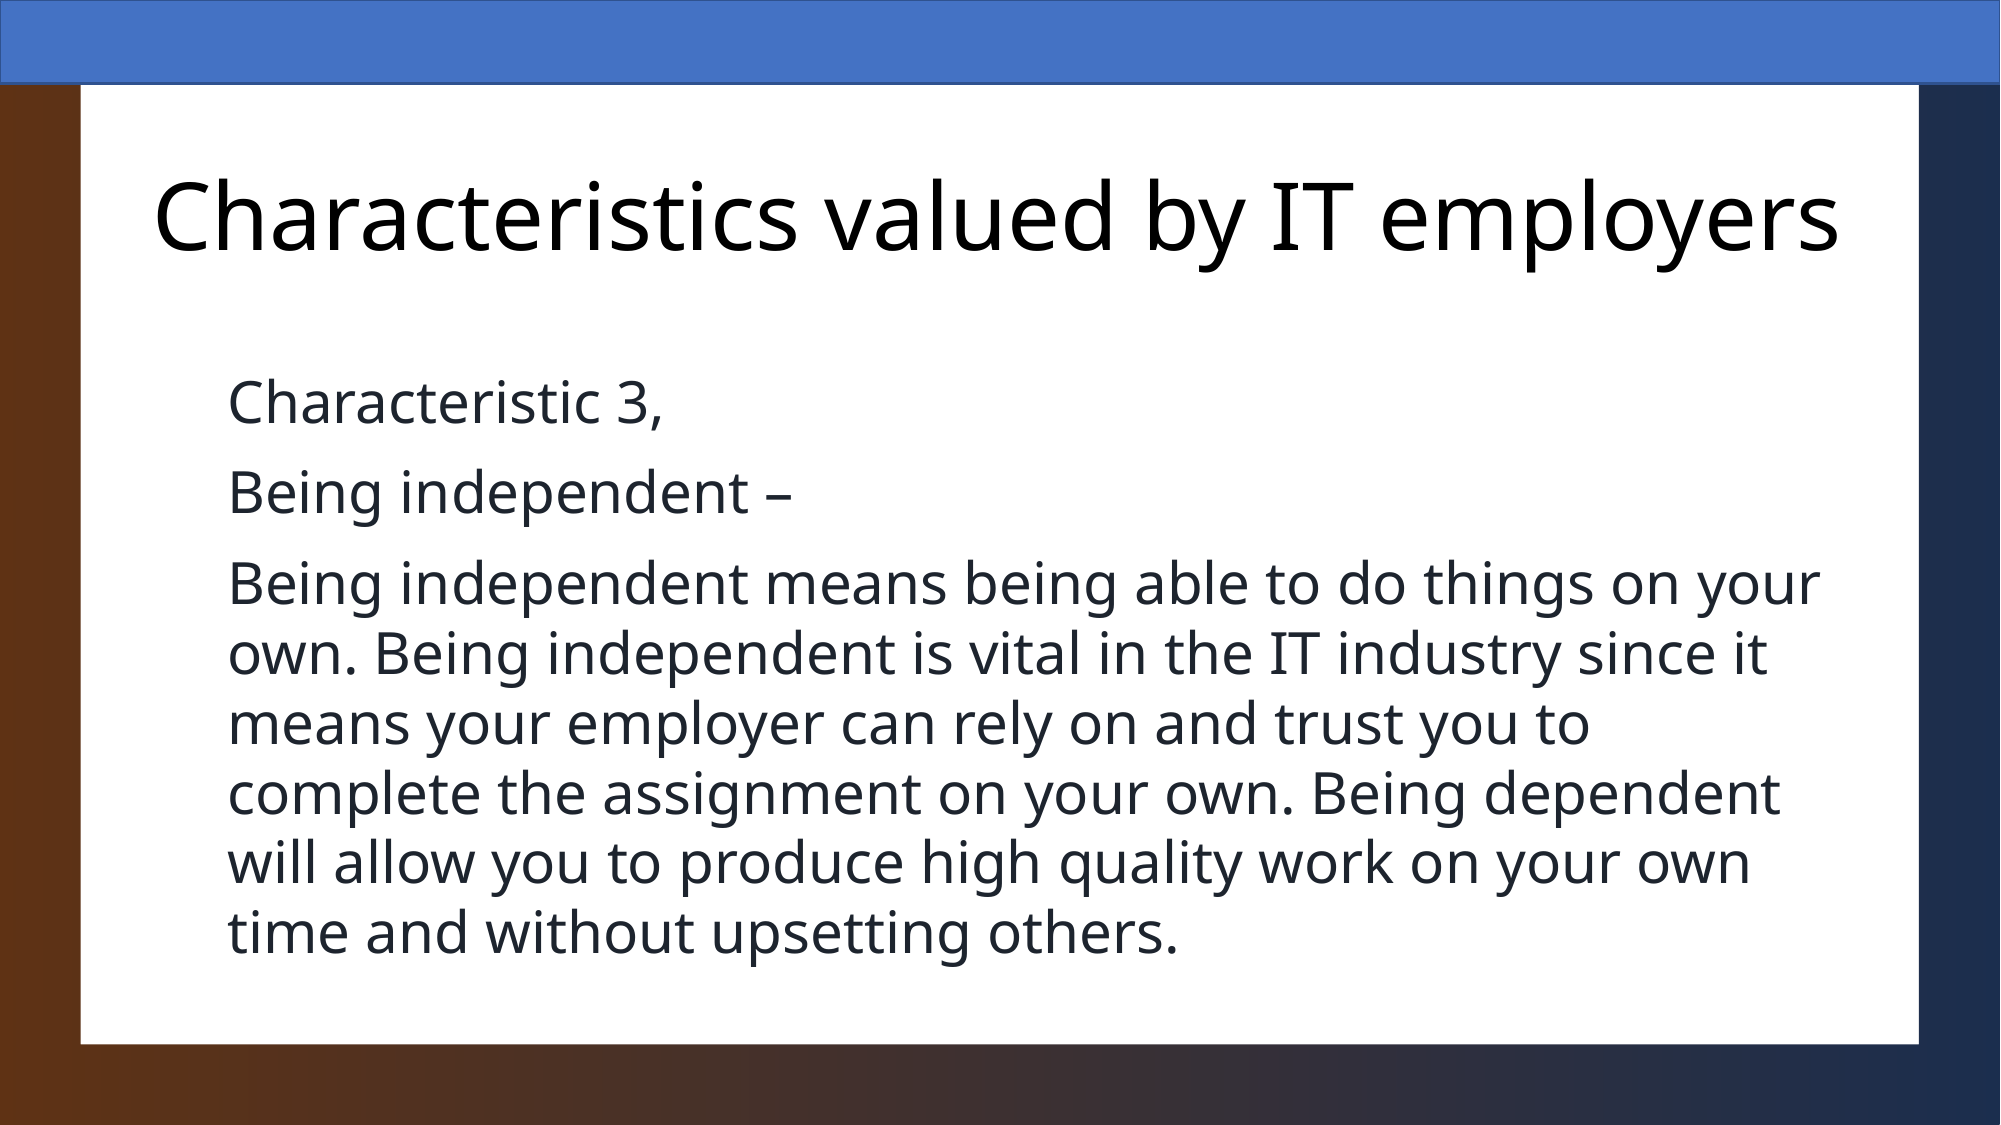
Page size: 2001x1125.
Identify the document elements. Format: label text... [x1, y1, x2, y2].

text_box [0, 0, 2000, 84]
title Characteristics valued by IT employers [137, 111, 1863, 330]
list Characteristic 3, Being independent – Being independent means being able to do things on your own. Being independent is vital in the IT industry since it means your employer can rely on and trust you to complete the assignment on your own. Being dependent will allow you to produce high quality work on your own time and without upsetting others. [137, 357, 1863, 1014]
